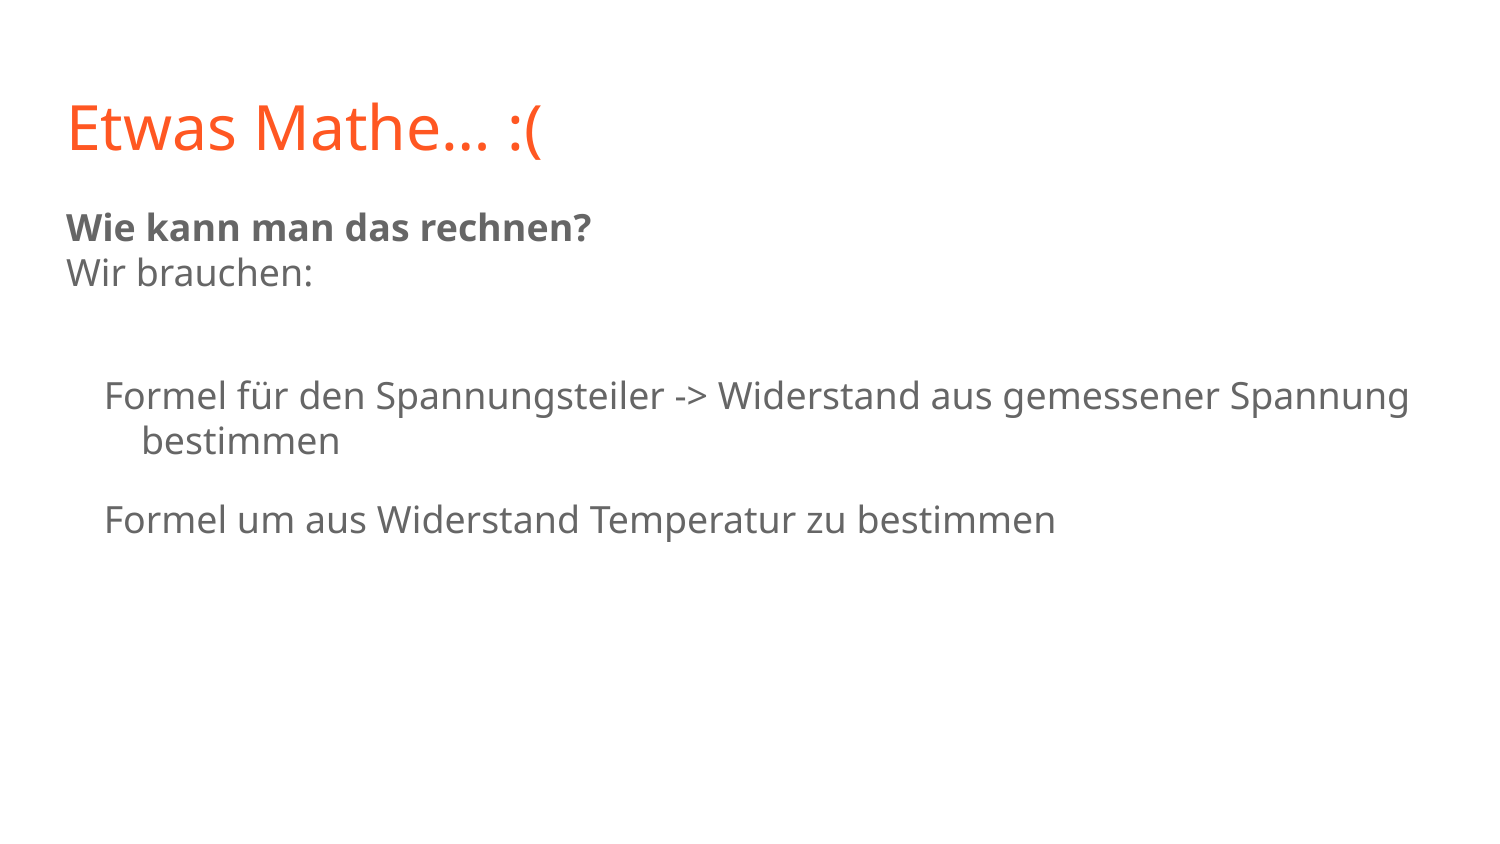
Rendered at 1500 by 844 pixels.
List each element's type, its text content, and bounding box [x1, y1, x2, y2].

list Wie kann man das rechnen? Wir brauchen: Formel für den Spannungsteiler -> Widerstand aus gemessener Spannung bestimmen Formel um aus Widerstand Temperatur zu bestimmen [51, 189, 1449, 750]
title Etwas Mathe… :( [51, 72, 1449, 167]
